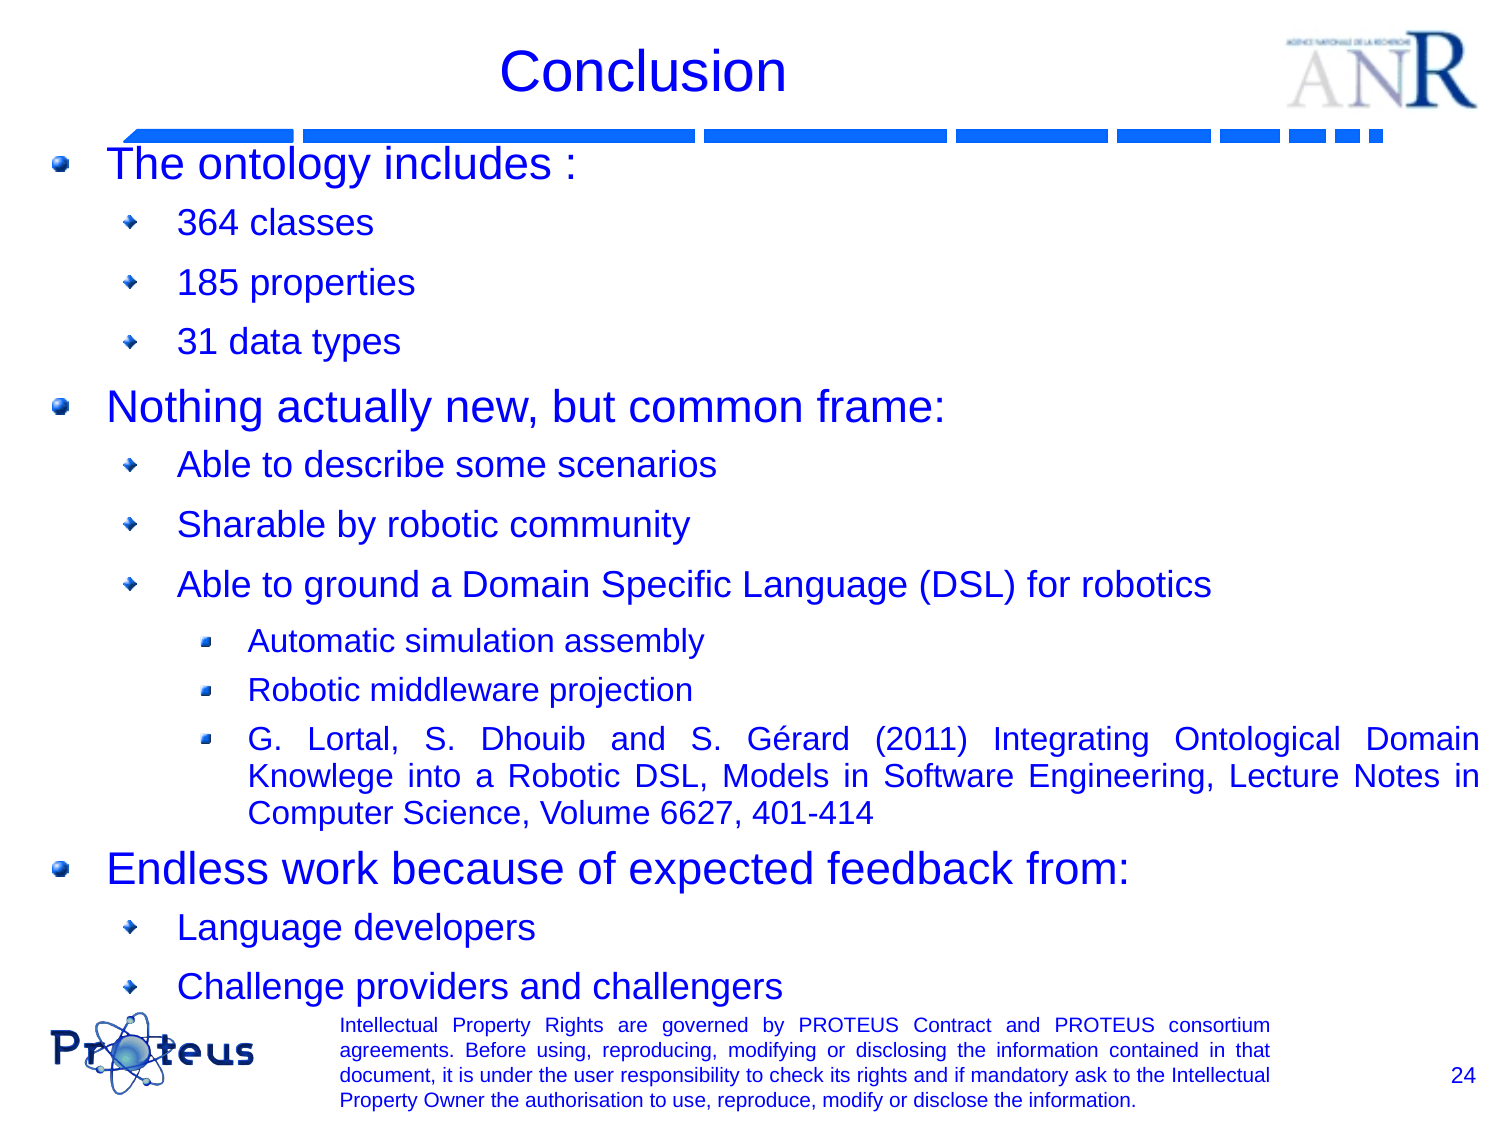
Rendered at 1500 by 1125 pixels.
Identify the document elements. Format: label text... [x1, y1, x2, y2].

picture [35, 1009, 272, 1101]
title Conclusion [23, 11, 1264, 130]
picture [1281, 27, 1484, 115]
list The ontology includes : 364 classes 185 properties 31 data types Nothing actually new, but common frame: Able to describe some scenarios Sharable by robotic community Able to ground a Domain Specific Language (DSL) for robotics Automatic simulation assembly Robotic middleware projection G. Lortal, S. Dhouib and S. Gérard (2011) Integrating Ontological Domain Knowlege into a Robotic DSL, Models in Software Engineering, Lecture Notes in Computer Science, Volume 6627, 401-414 Endless work because of expected feedback from: Language developers Challenge providers and challengers [35, 138, 1483, 1009]
